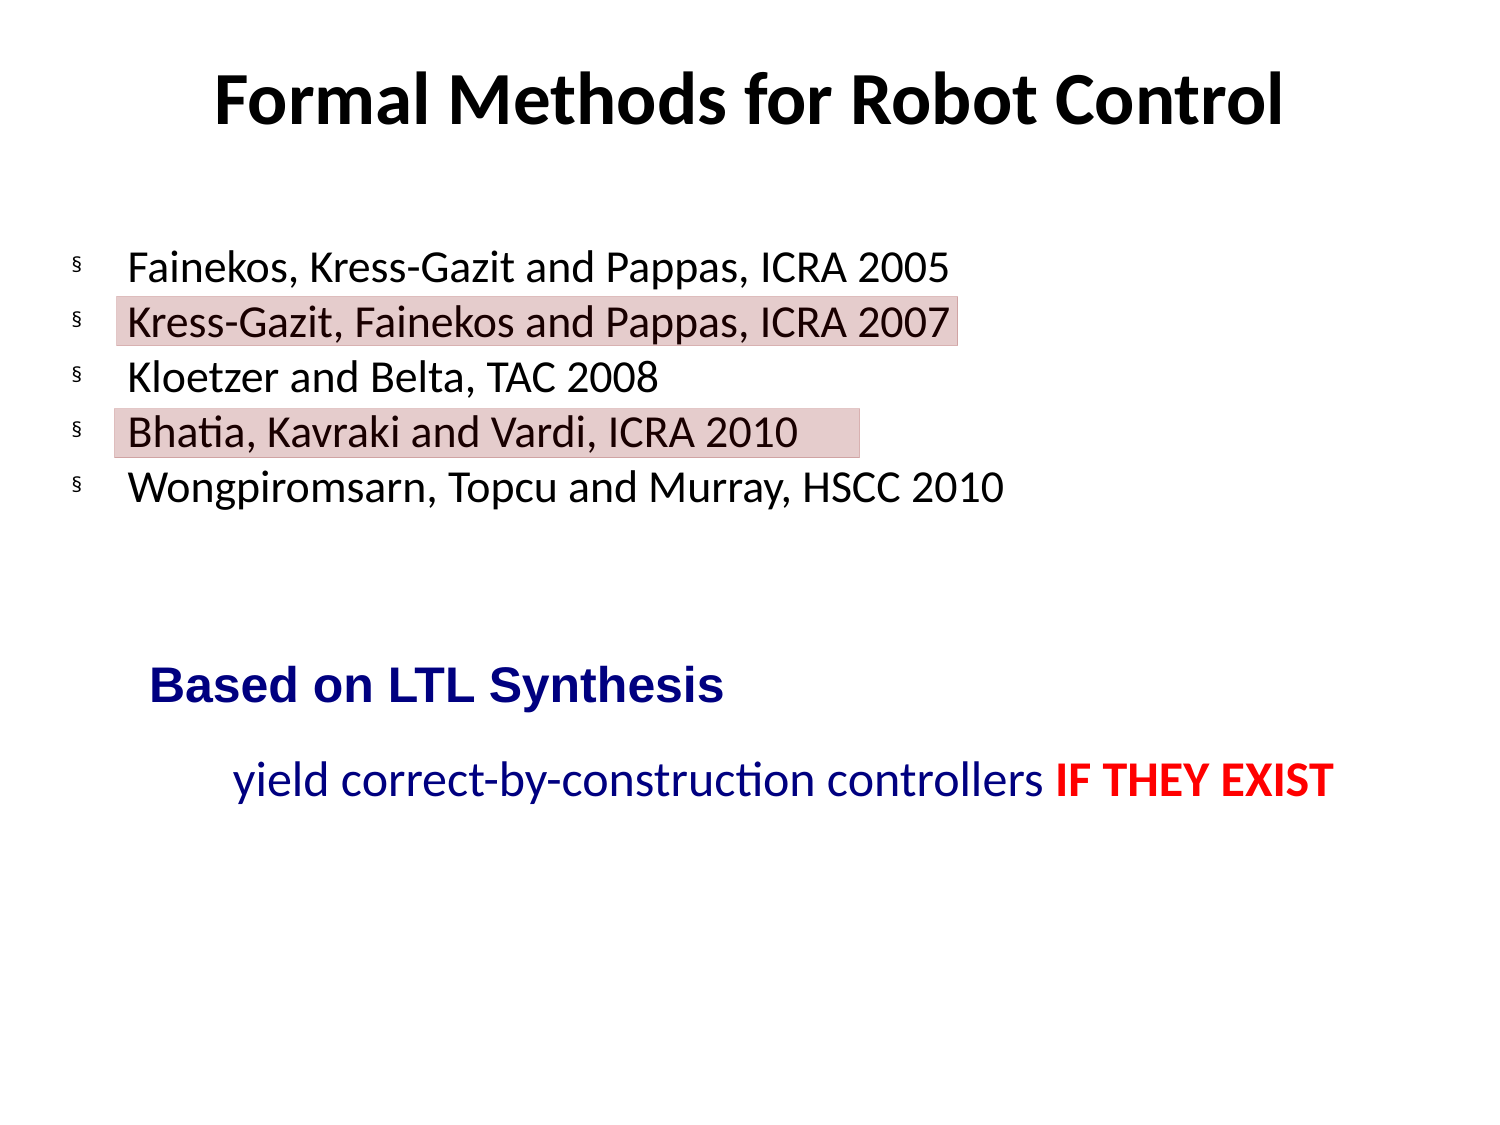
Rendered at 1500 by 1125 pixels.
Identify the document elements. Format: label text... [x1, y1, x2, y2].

text_box Based on LTL Synthesis [134, 649, 740, 722]
text_box yield correct-by-construction controllers IF THEY EXIST [161, 679, 1353, 815]
text_box Formal Methods for Robot Control [199, 42, 1301, 147]
text_box [116, 296, 958, 346]
text_box [114, 408, 860, 458]
text_box Fainekos, Kress-Gazit and Pappas, ICRA 2005 Kress-Gazit, Fainekos and Pappas, ICRA 2007 Kloetzer and Belta, TAC 2008 Bhatia, Kavraki and Vardi, ICRA 2010 Wongpiromsarn, Topcu and Murray, HSCC 2010 [0, 174, 1407, 575]
